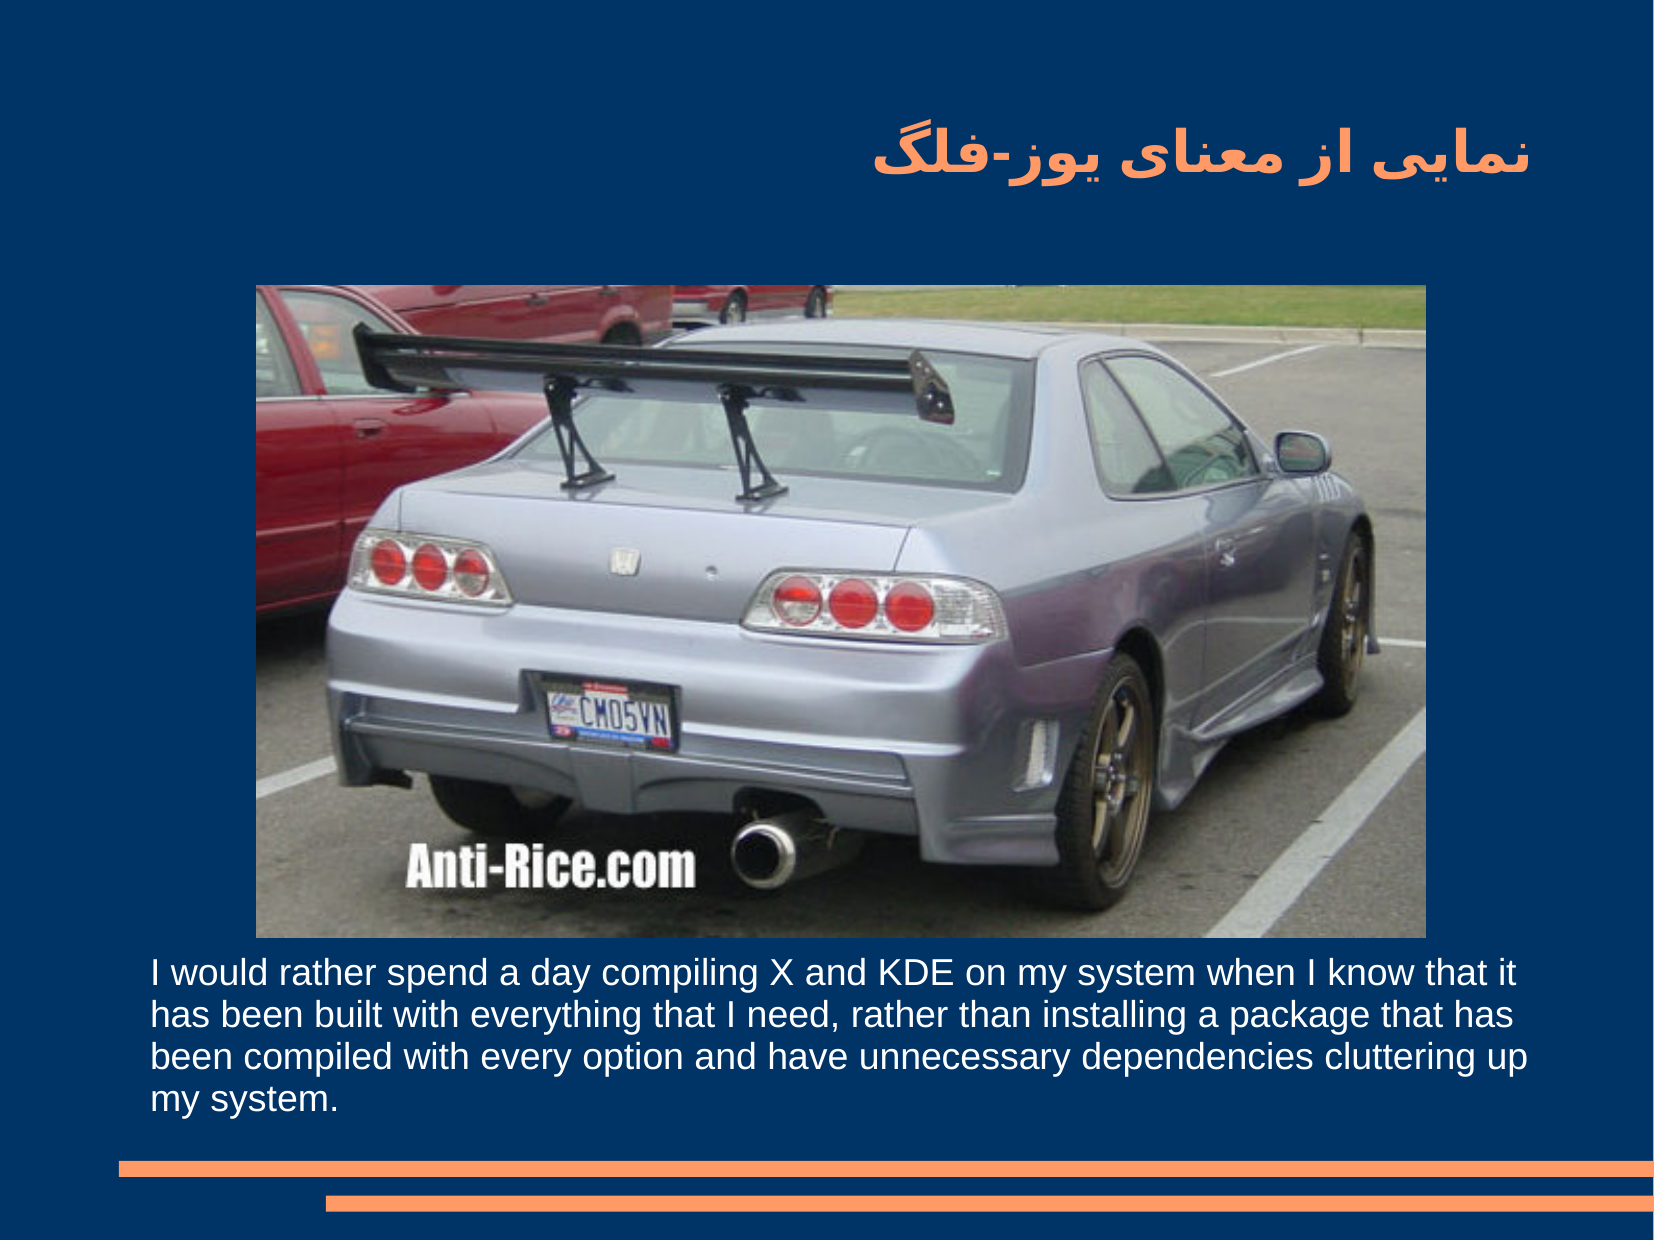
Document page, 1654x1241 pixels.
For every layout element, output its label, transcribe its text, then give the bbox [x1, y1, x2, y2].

title نمایی از معنای یوز-فلگ [121, 46, 1534, 254]
picture [256, 285, 1426, 938]
text_box I would rather spend a day compiling X and KDE on my system when I know that it has been built with everything that I need, rather than installing a package that has been compiled with every option and have unnecessary dependencies cluttering up my system. [150, 951, 1538, 1126]
